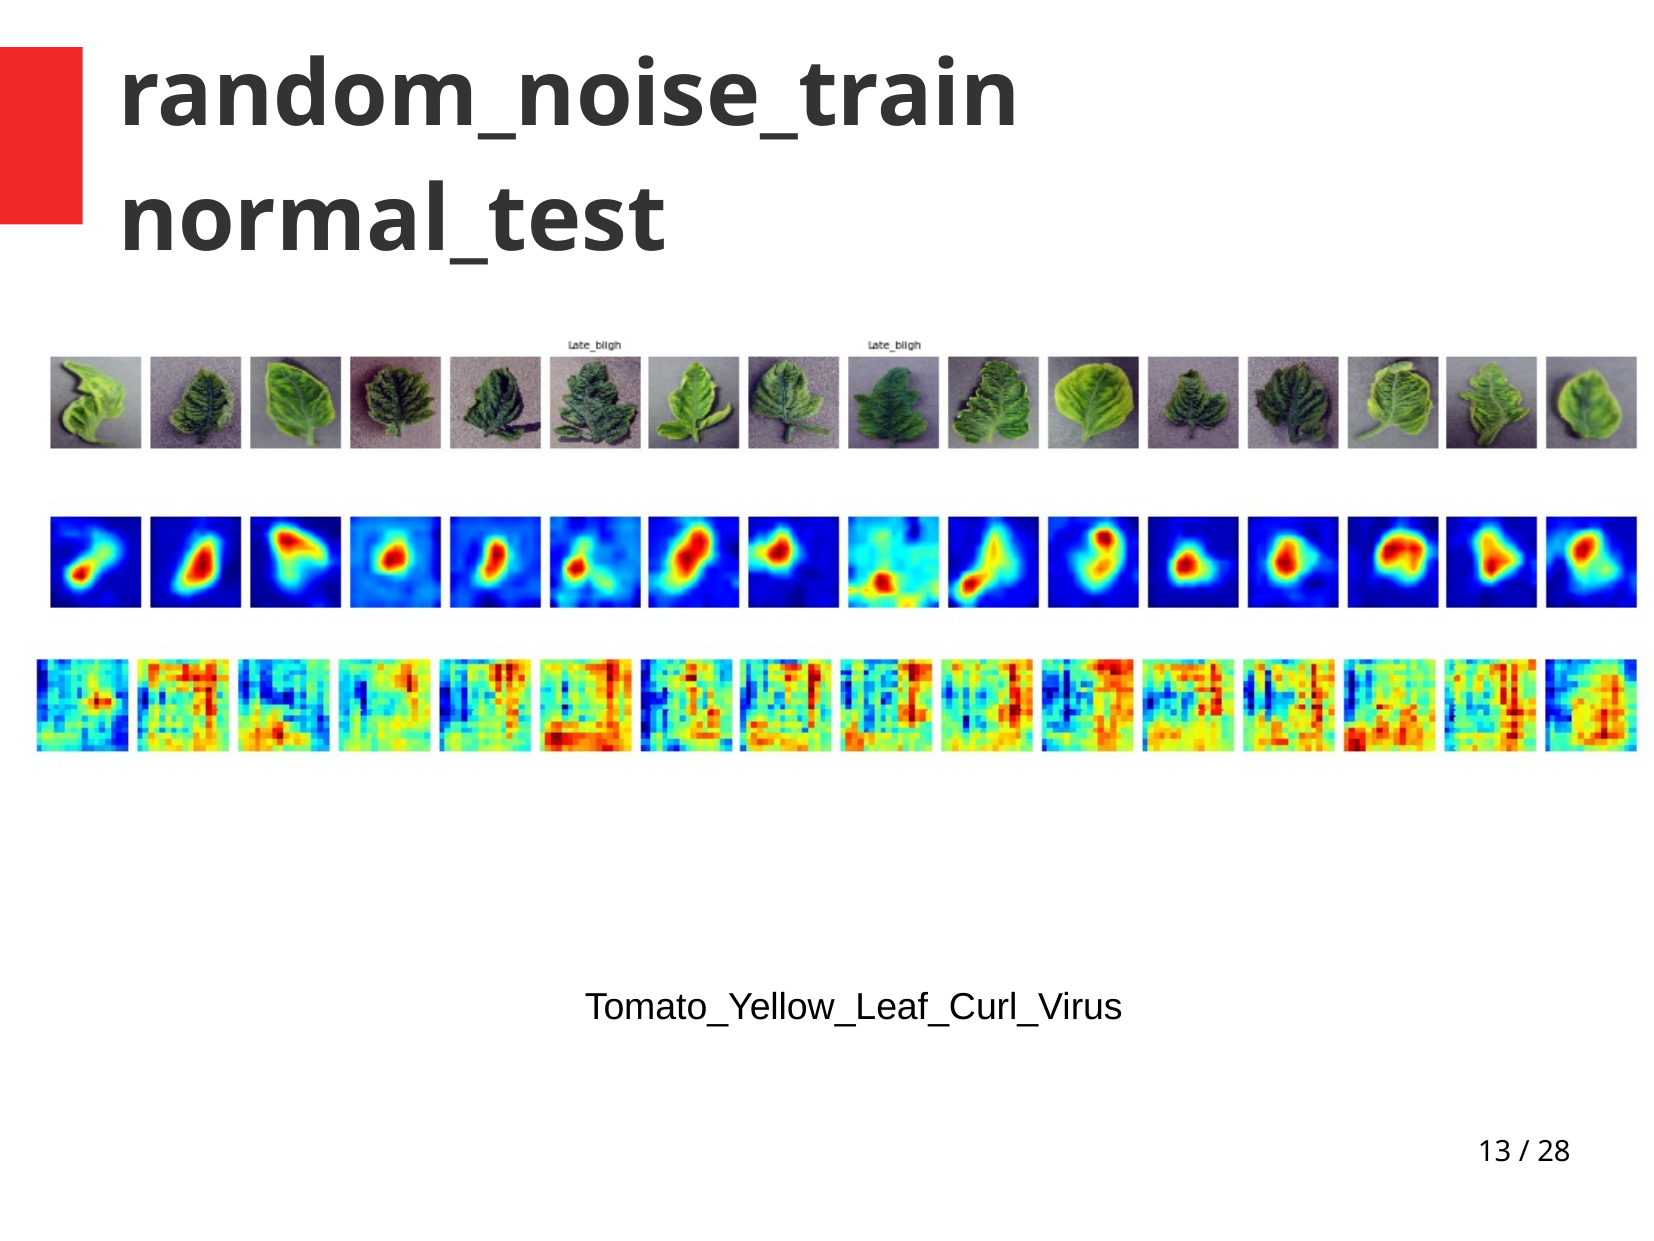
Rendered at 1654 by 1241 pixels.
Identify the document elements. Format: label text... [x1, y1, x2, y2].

picture [0, 329, 1654, 486]
text_box Tomato_Yellow_Leaf_Curl_Virus [570, 978, 1138, 1036]
title random_noise_train normal_test [118, 45, 1571, 260]
picture [0, 500, 1654, 789]
